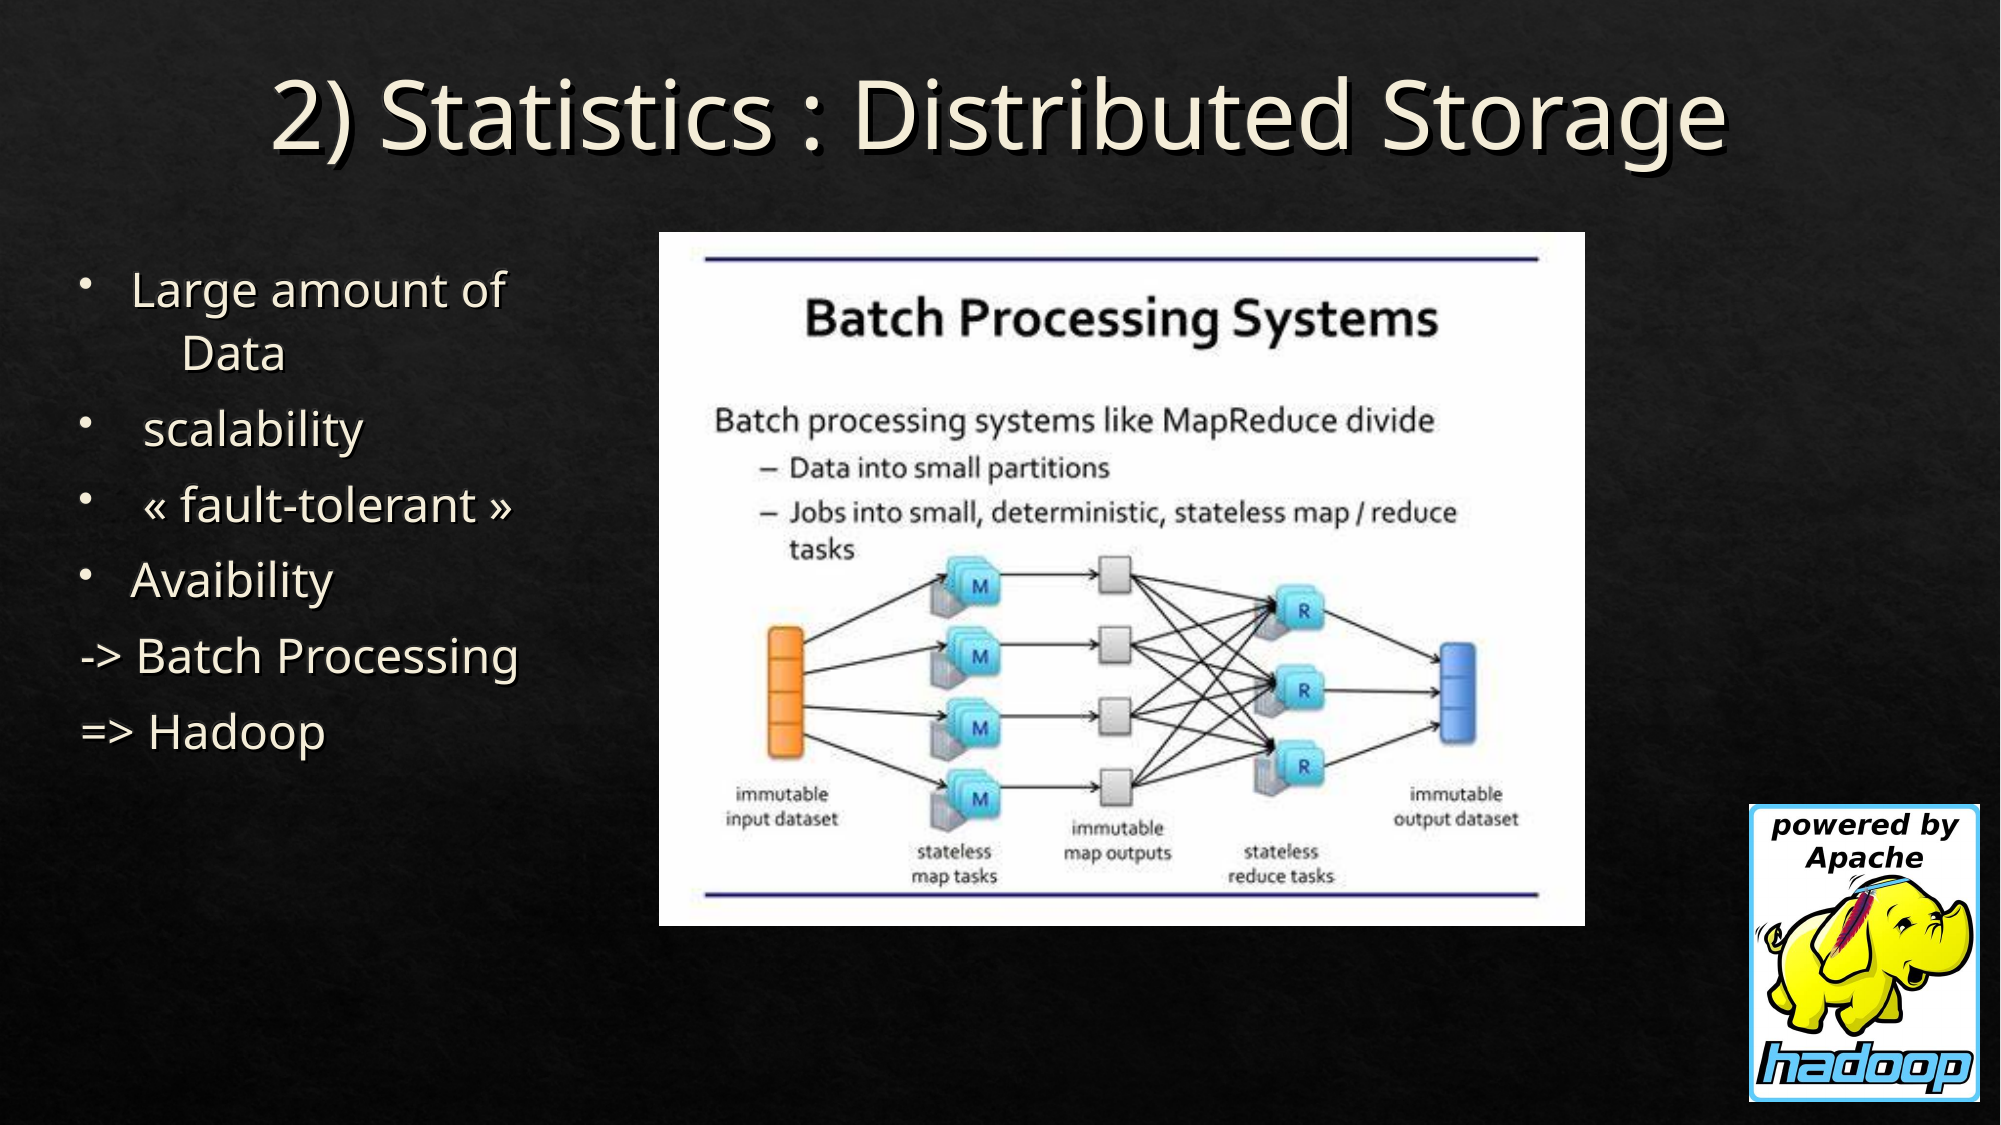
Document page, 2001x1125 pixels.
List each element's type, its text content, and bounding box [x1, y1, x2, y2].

picture [659, 233, 1585, 926]
picture [1749, 804, 1980, 1102]
title 2) Statistics : Distributed Storage [150, 57, 1850, 181]
list Large amount of Data scalability « fault-tolerant » Avaibility -> Batch Processing => Hadoop [53, 245, 566, 935]
